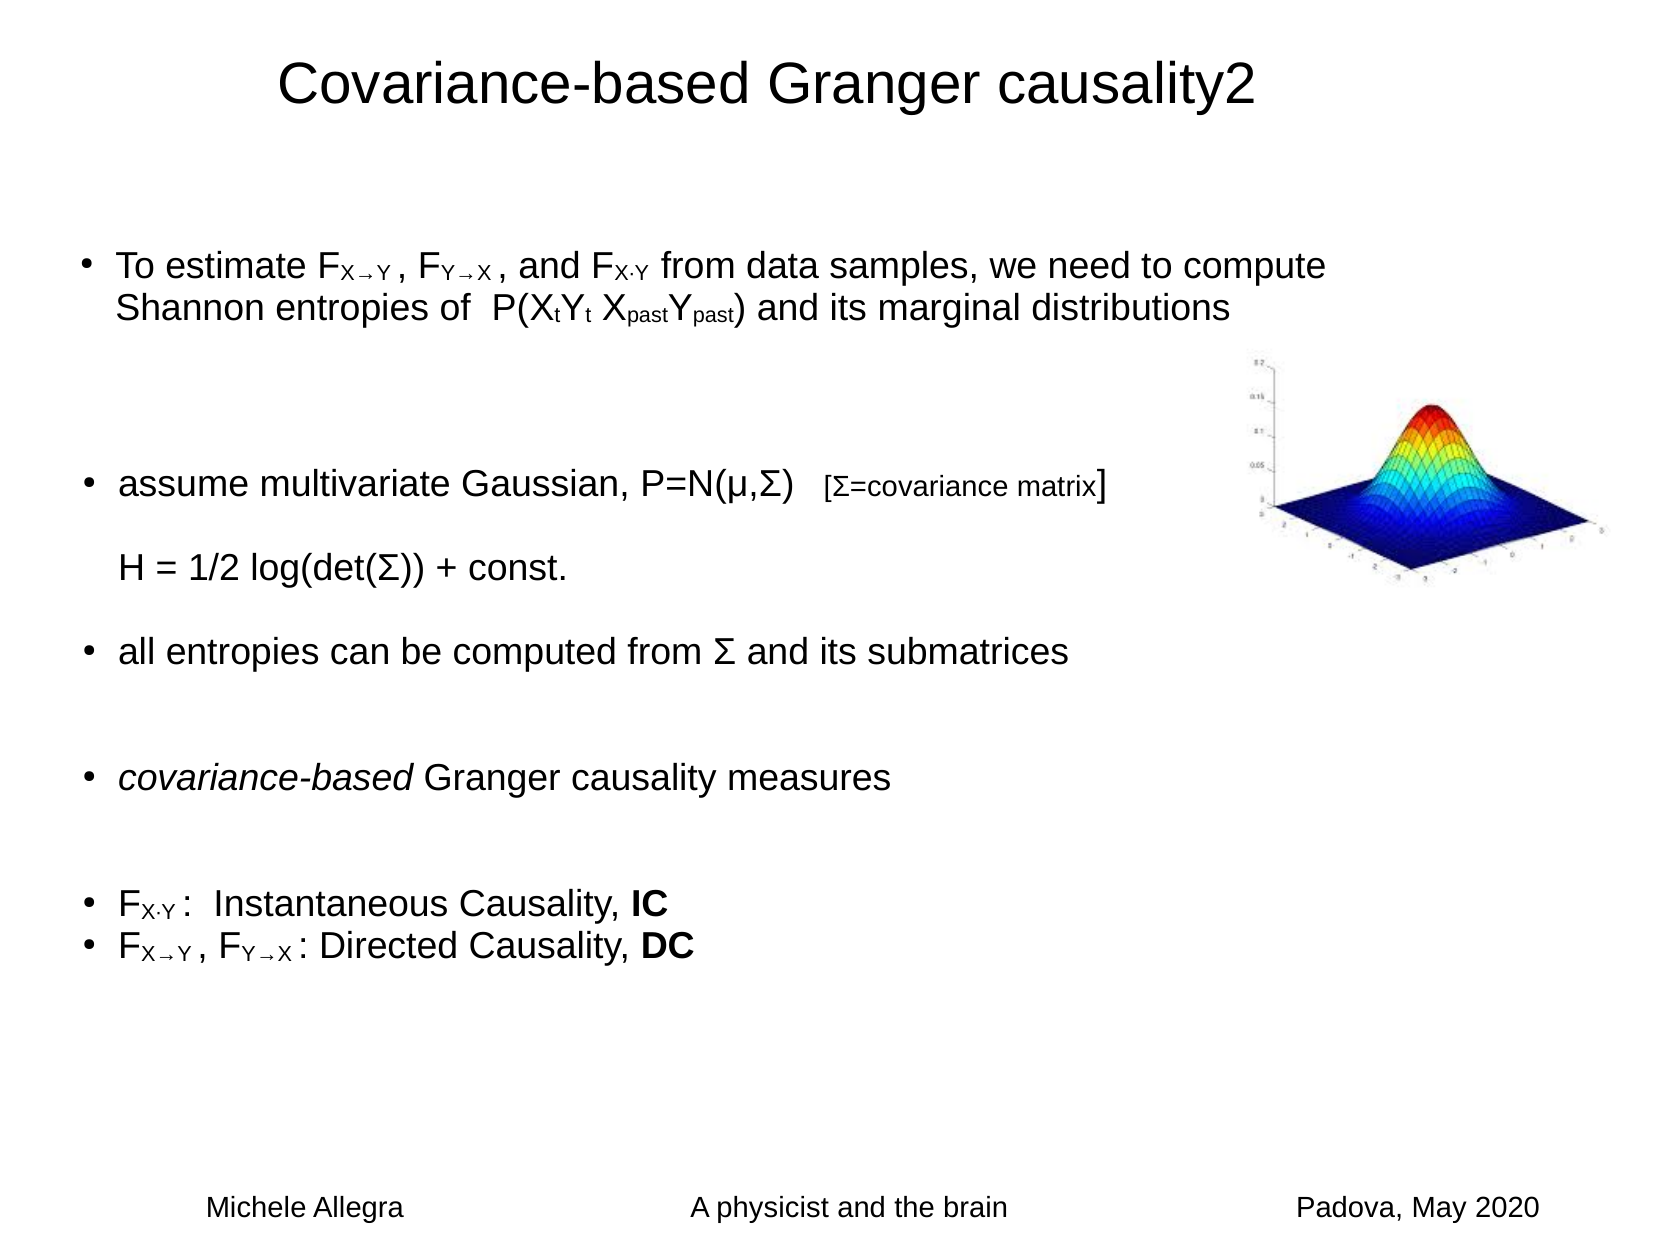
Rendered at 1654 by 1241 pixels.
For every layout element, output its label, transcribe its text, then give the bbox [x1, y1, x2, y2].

title Covariance-based Granger causality2 [141, 32, 1394, 136]
text_box assume multivariate Gaussian, P=N(μ,Σ) [Σ=covariance matrix] H = 1/2 log(det(Σ)) + const. all entropies can be computed from Σ and its submatrices covariance-based Granger causality measures FX∙Y : Instantaneous Causality, IC FX→Y , FY→X : Directed Causality, DC [82, 366, 1595, 1022]
picture [1222, 299, 1628, 603]
title Michele Allegra A physicist and the brain Padova, May 2020 [130, 1169, 1619, 1241]
text_box To estimate FX→Y , FY→X , and FX∙Y from data samples, we need to compute Shannon entropies of P(XtYt XpastYpast) and its marginal distributions [80, 210, 1340, 362]
